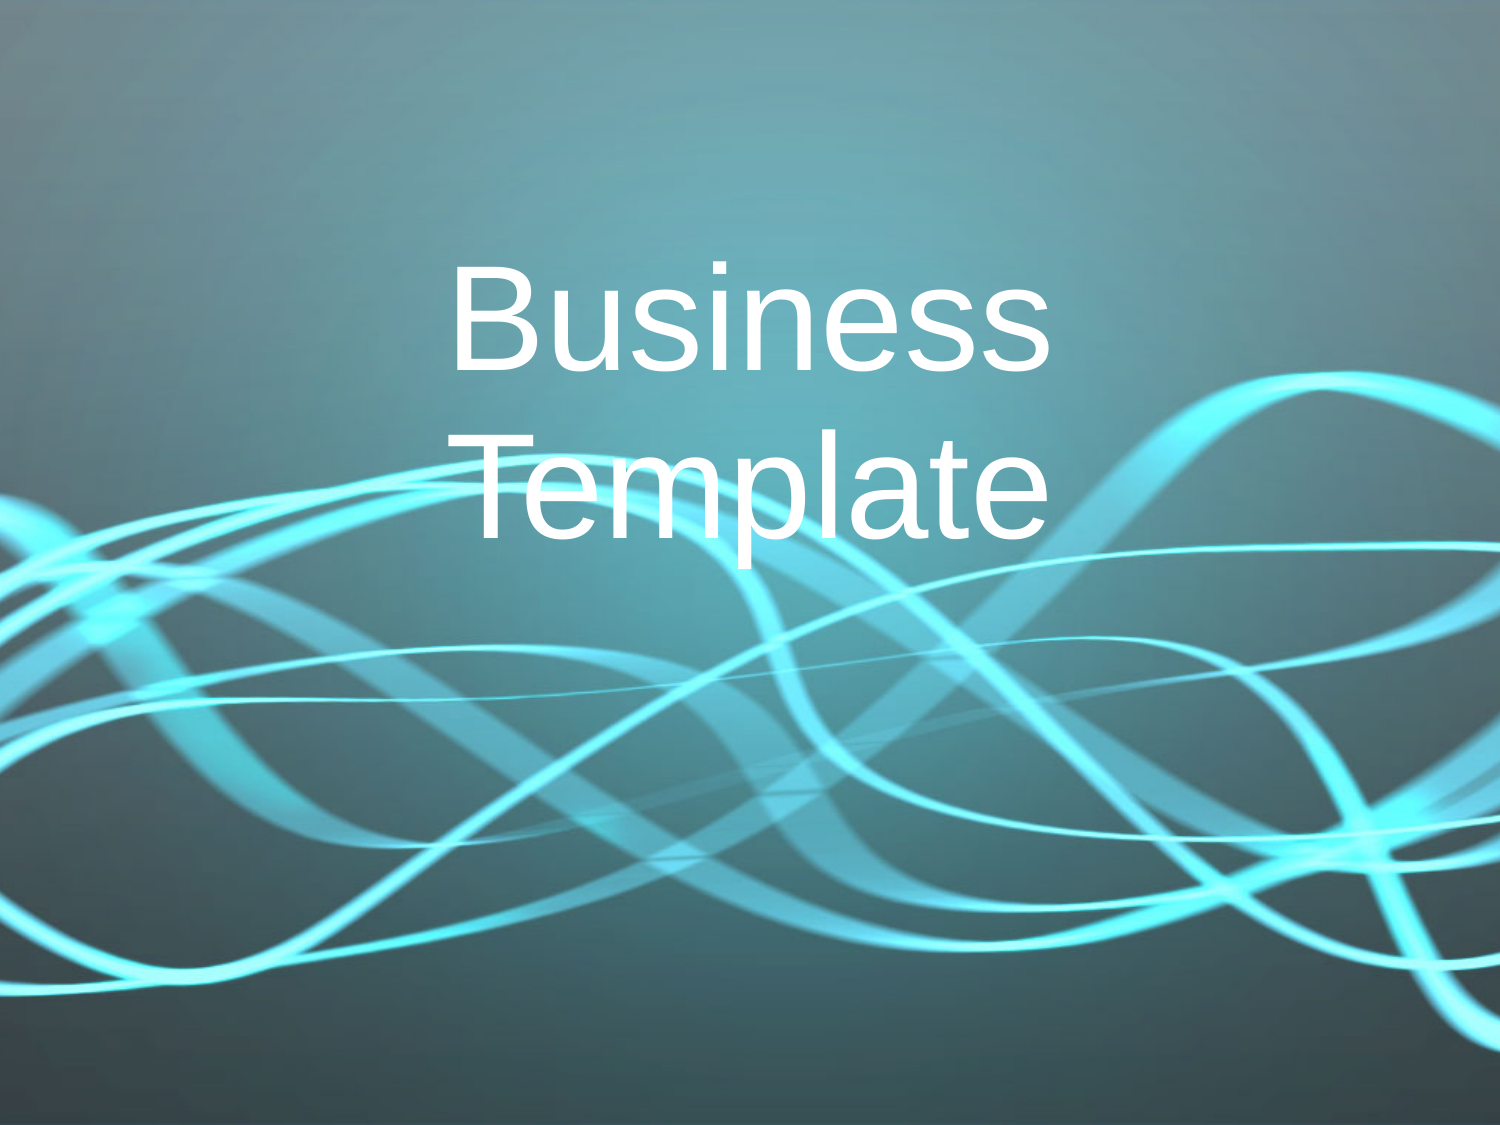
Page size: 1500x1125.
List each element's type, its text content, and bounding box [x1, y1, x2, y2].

picture [0, 0, 1500, 1125]
title Business Template [112, 214, 1388, 591]
